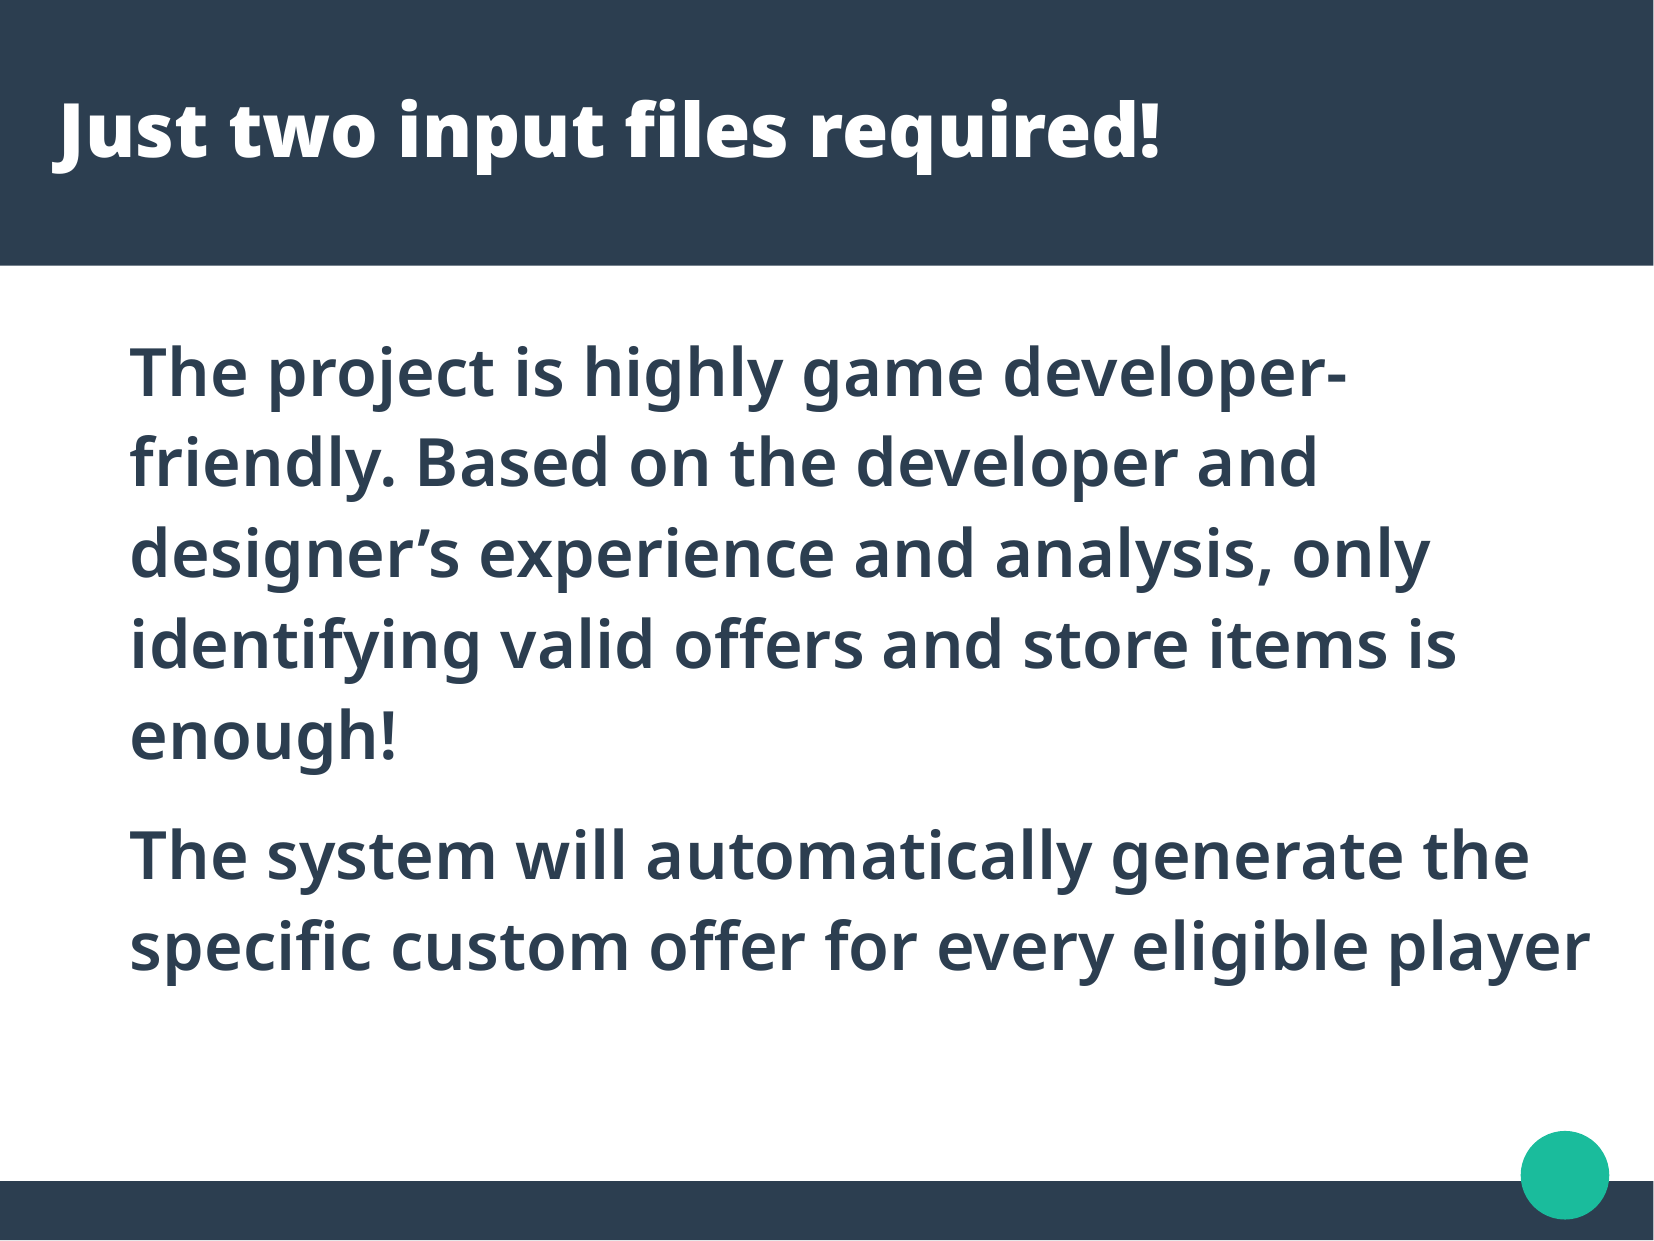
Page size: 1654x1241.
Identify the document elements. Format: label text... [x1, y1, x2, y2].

list The project is highly game developer- friendly. Based on the developer and designer’s experience and analysis, only identifying valid offers and store items is enough! The system will automatically generate the specific custom offer for every eligible player [59, 324, 1595, 1152]
title Just two input files required! [59, 49, 1595, 207]
